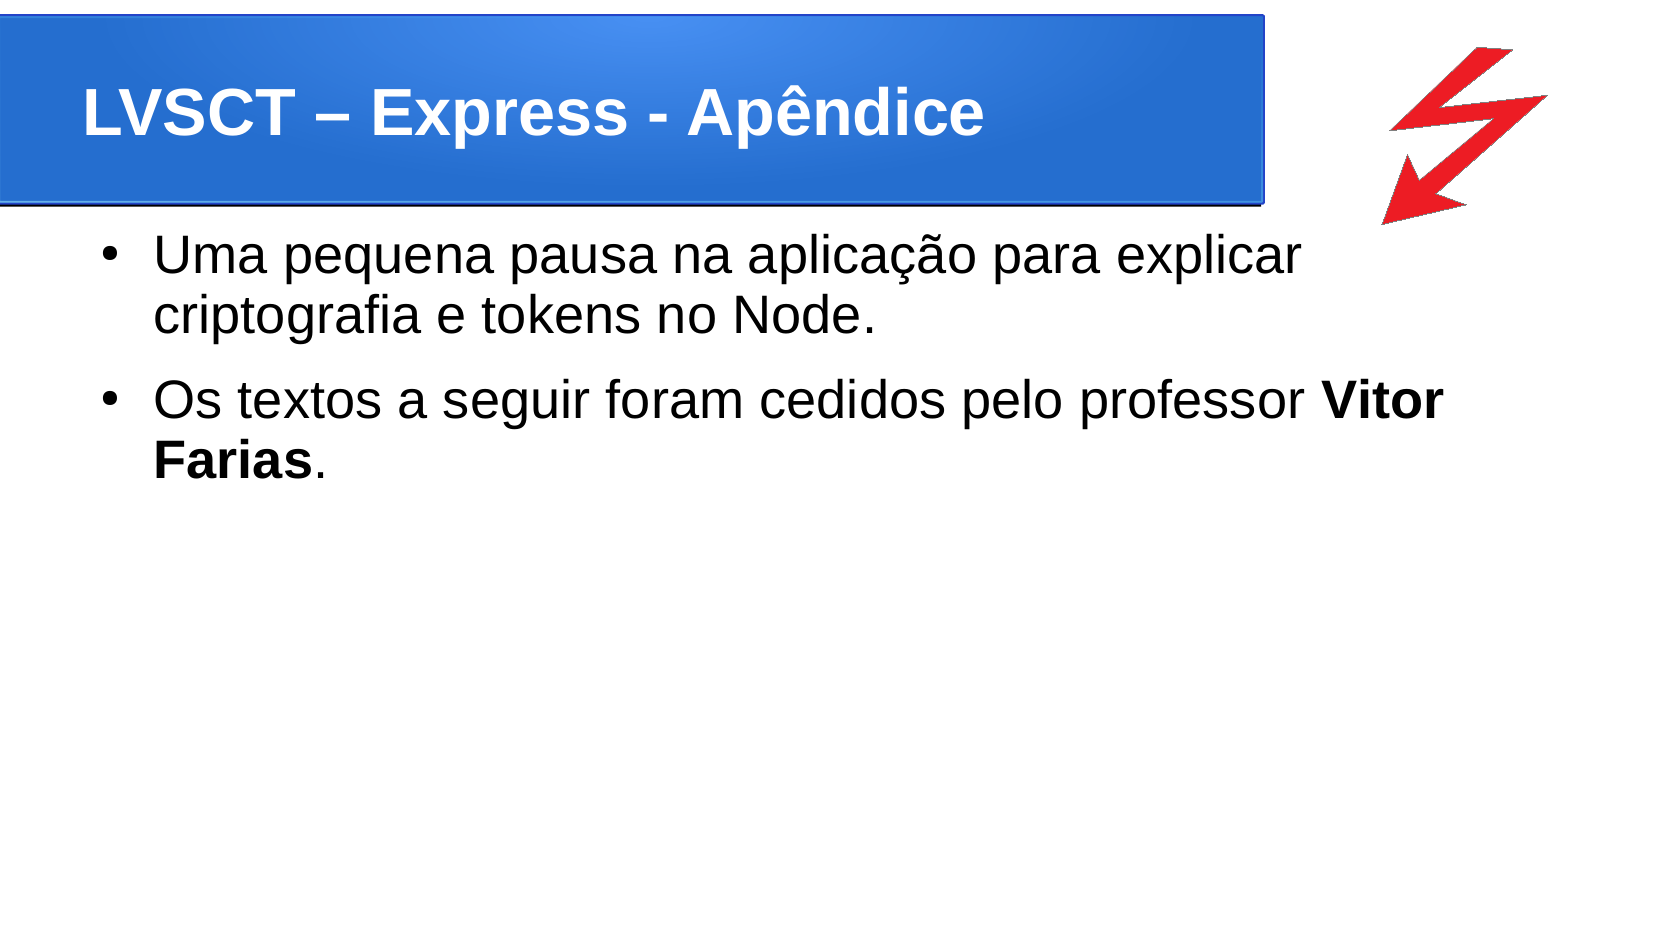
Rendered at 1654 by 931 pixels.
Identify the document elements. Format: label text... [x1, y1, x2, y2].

text_box [1381, 47, 1548, 225]
list Uma pequena pausa na aplicação para explicar criptografia e tokens no Node. Os textos a seguir foram cedidos pelo professor Vitor Farias. [82, 224, 1571, 764]
title LVSCT – Express - Apêndice [82, 35, 1235, 189]
